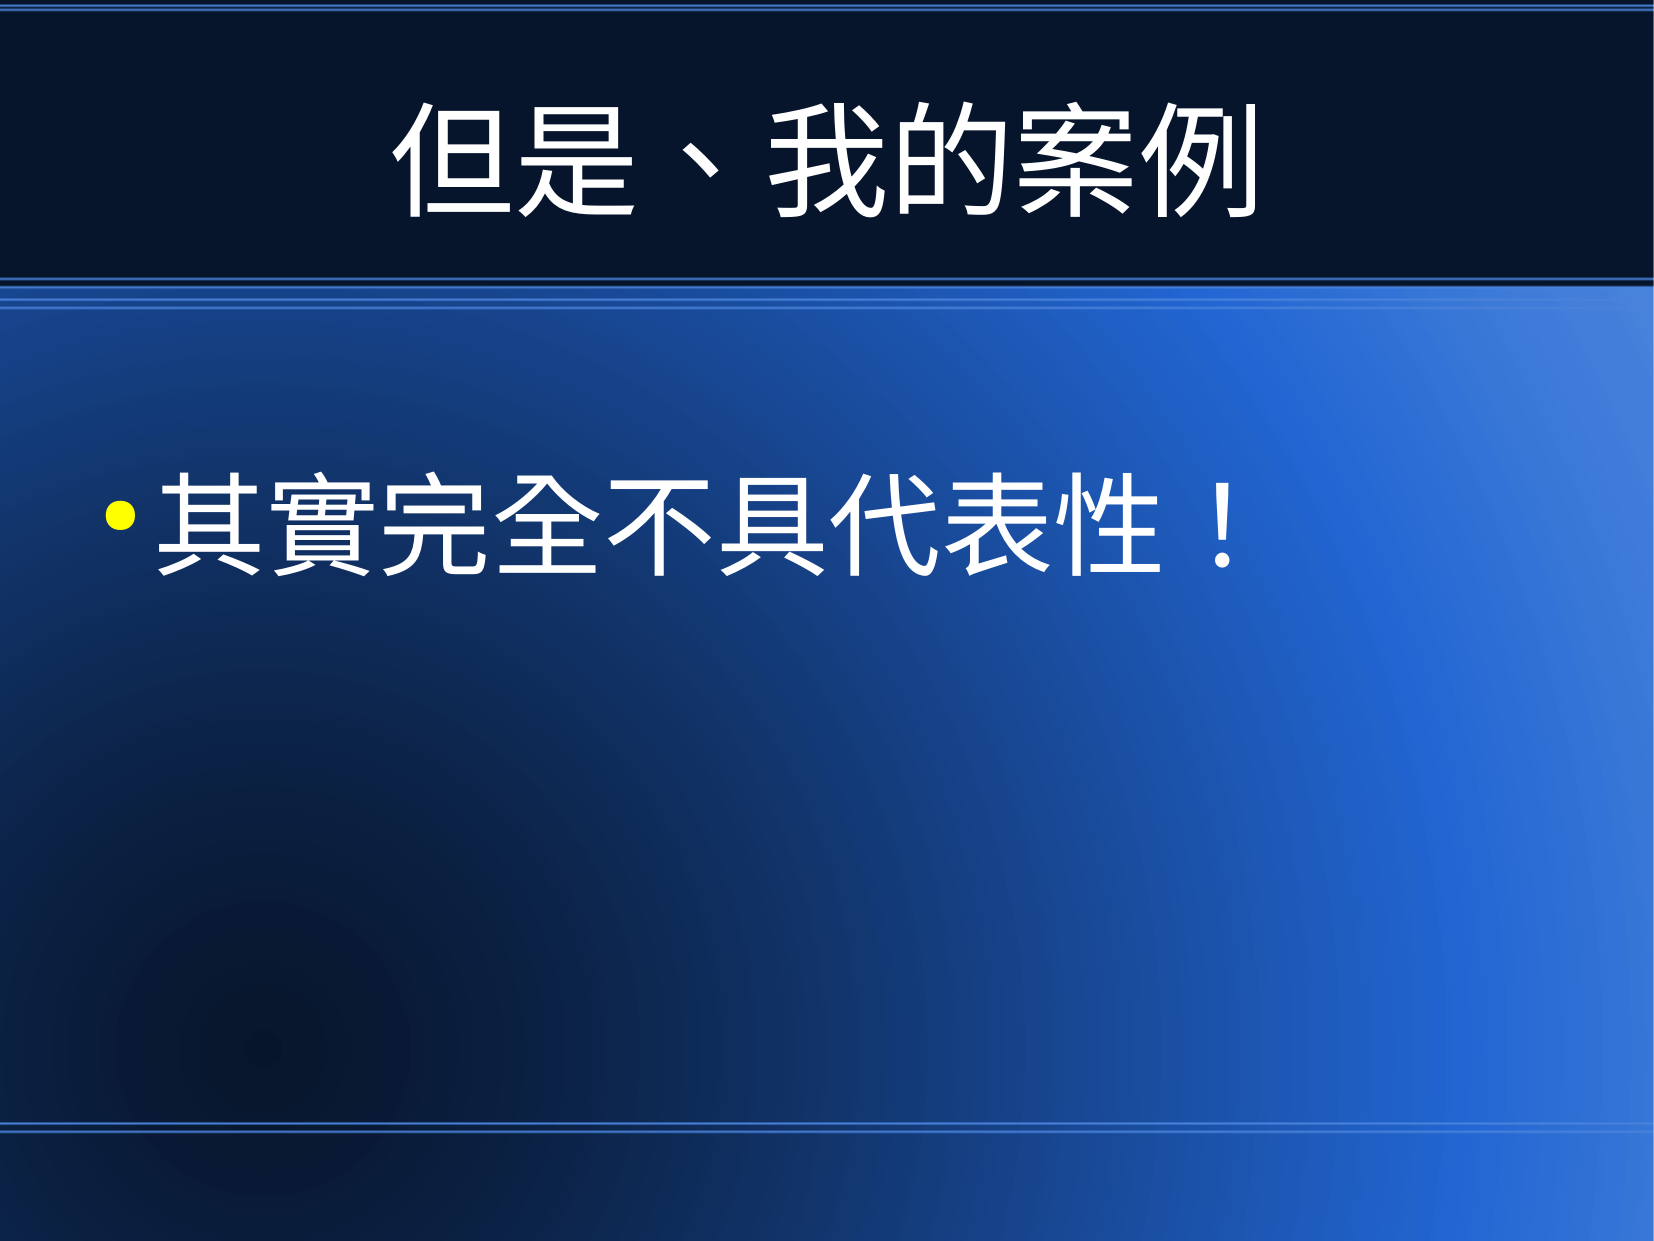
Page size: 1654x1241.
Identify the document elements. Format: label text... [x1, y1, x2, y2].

title 但是、我的案例 [82, 49, 1571, 257]
picture [0, 0, 1654, 1241]
list 其實完全不具代表性！ [82, 355, 1571, 1241]
